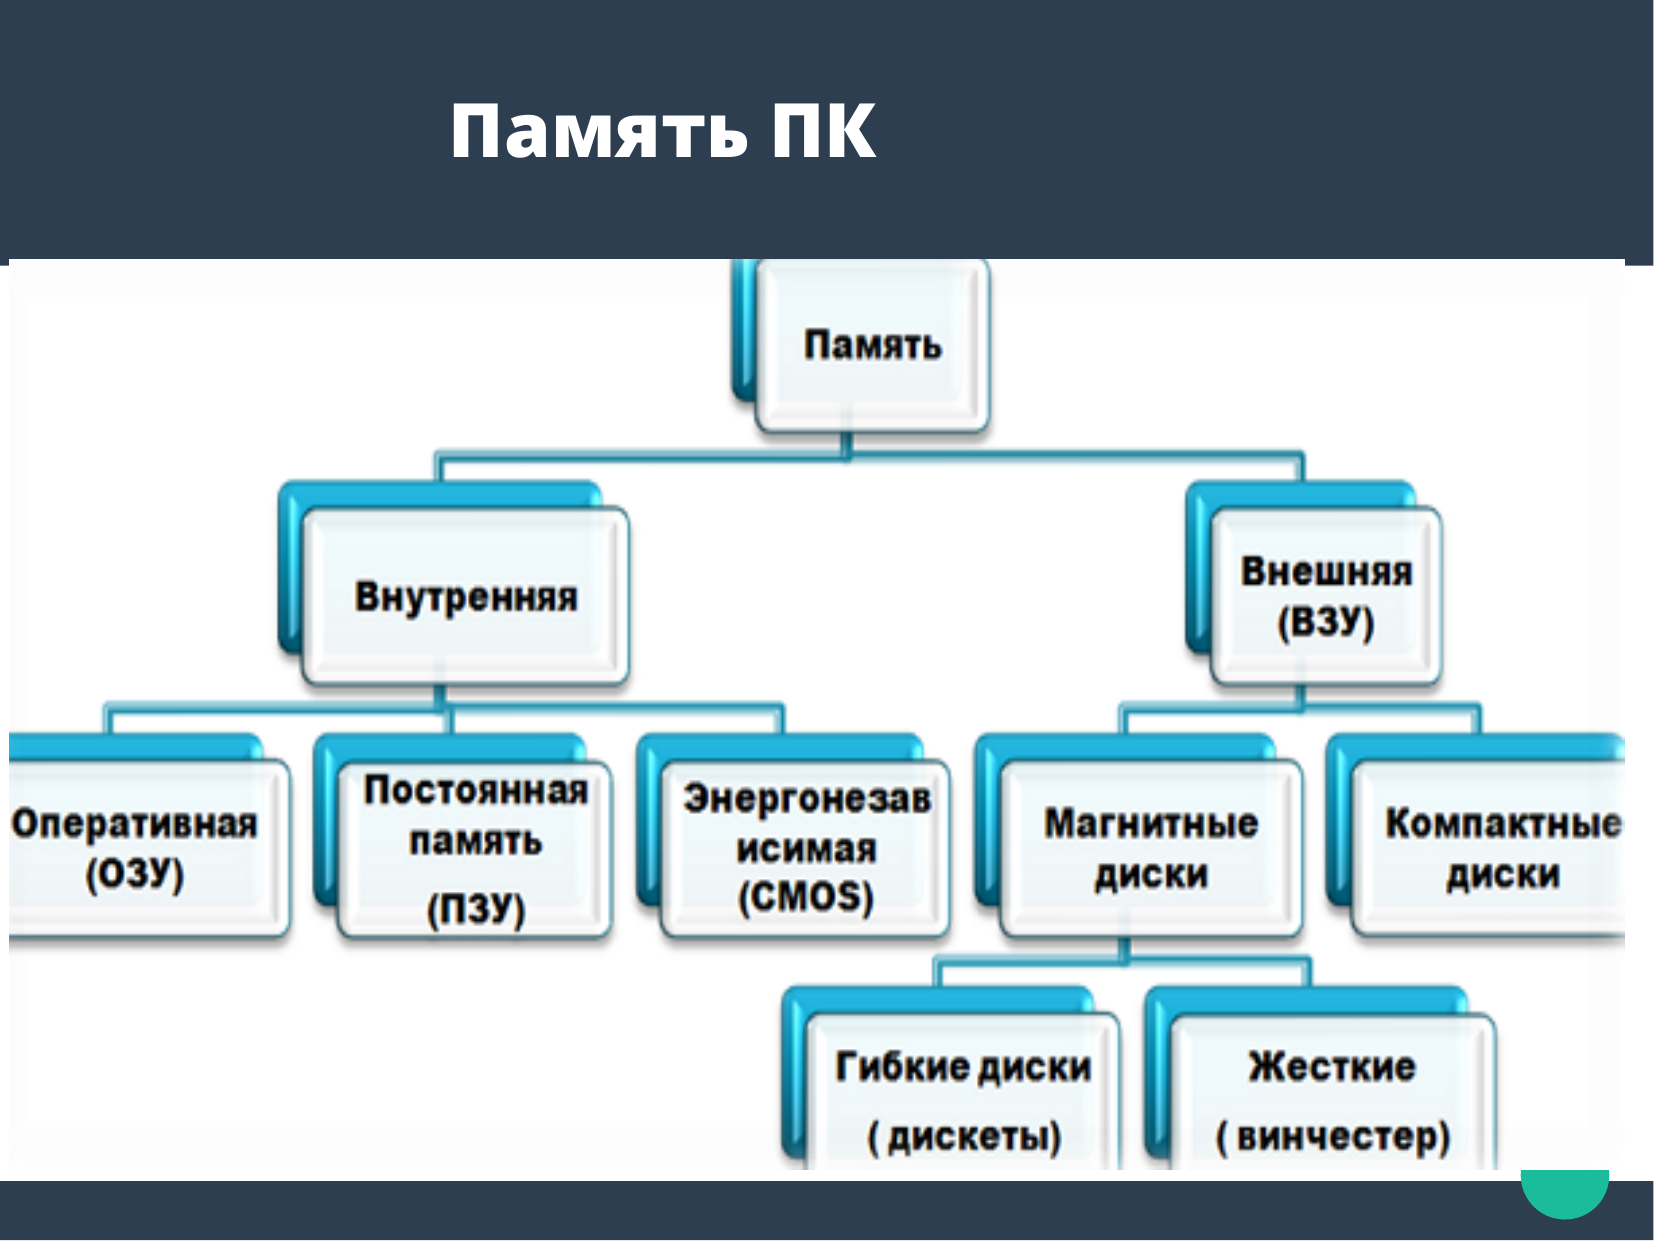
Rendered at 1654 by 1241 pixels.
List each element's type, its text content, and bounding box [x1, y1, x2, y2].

title Память ПК [59, 49, 1595, 207]
picture [9, 259, 1625, 1170]
